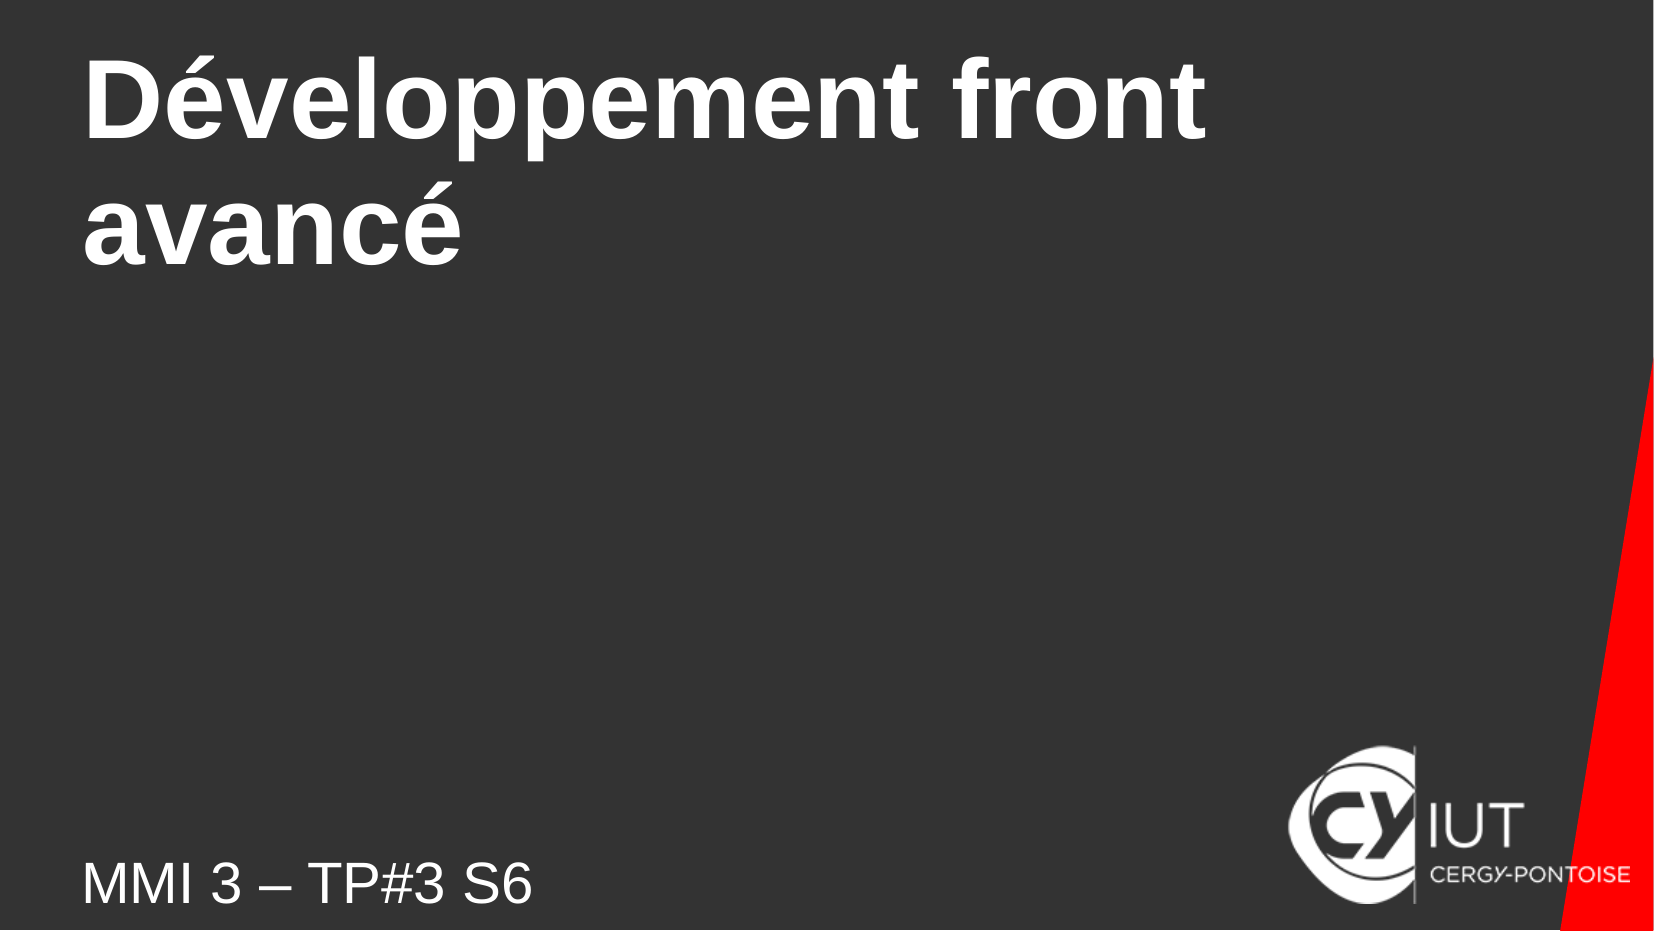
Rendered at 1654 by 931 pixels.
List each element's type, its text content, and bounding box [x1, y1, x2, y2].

title Développement front avancé [82, 36, 1571, 288]
text_box [1560, 356, 1654, 931]
picture [1284, 744, 1630, 904]
title MMI 3 – TP#3 S6 [81, 805, 1134, 931]
